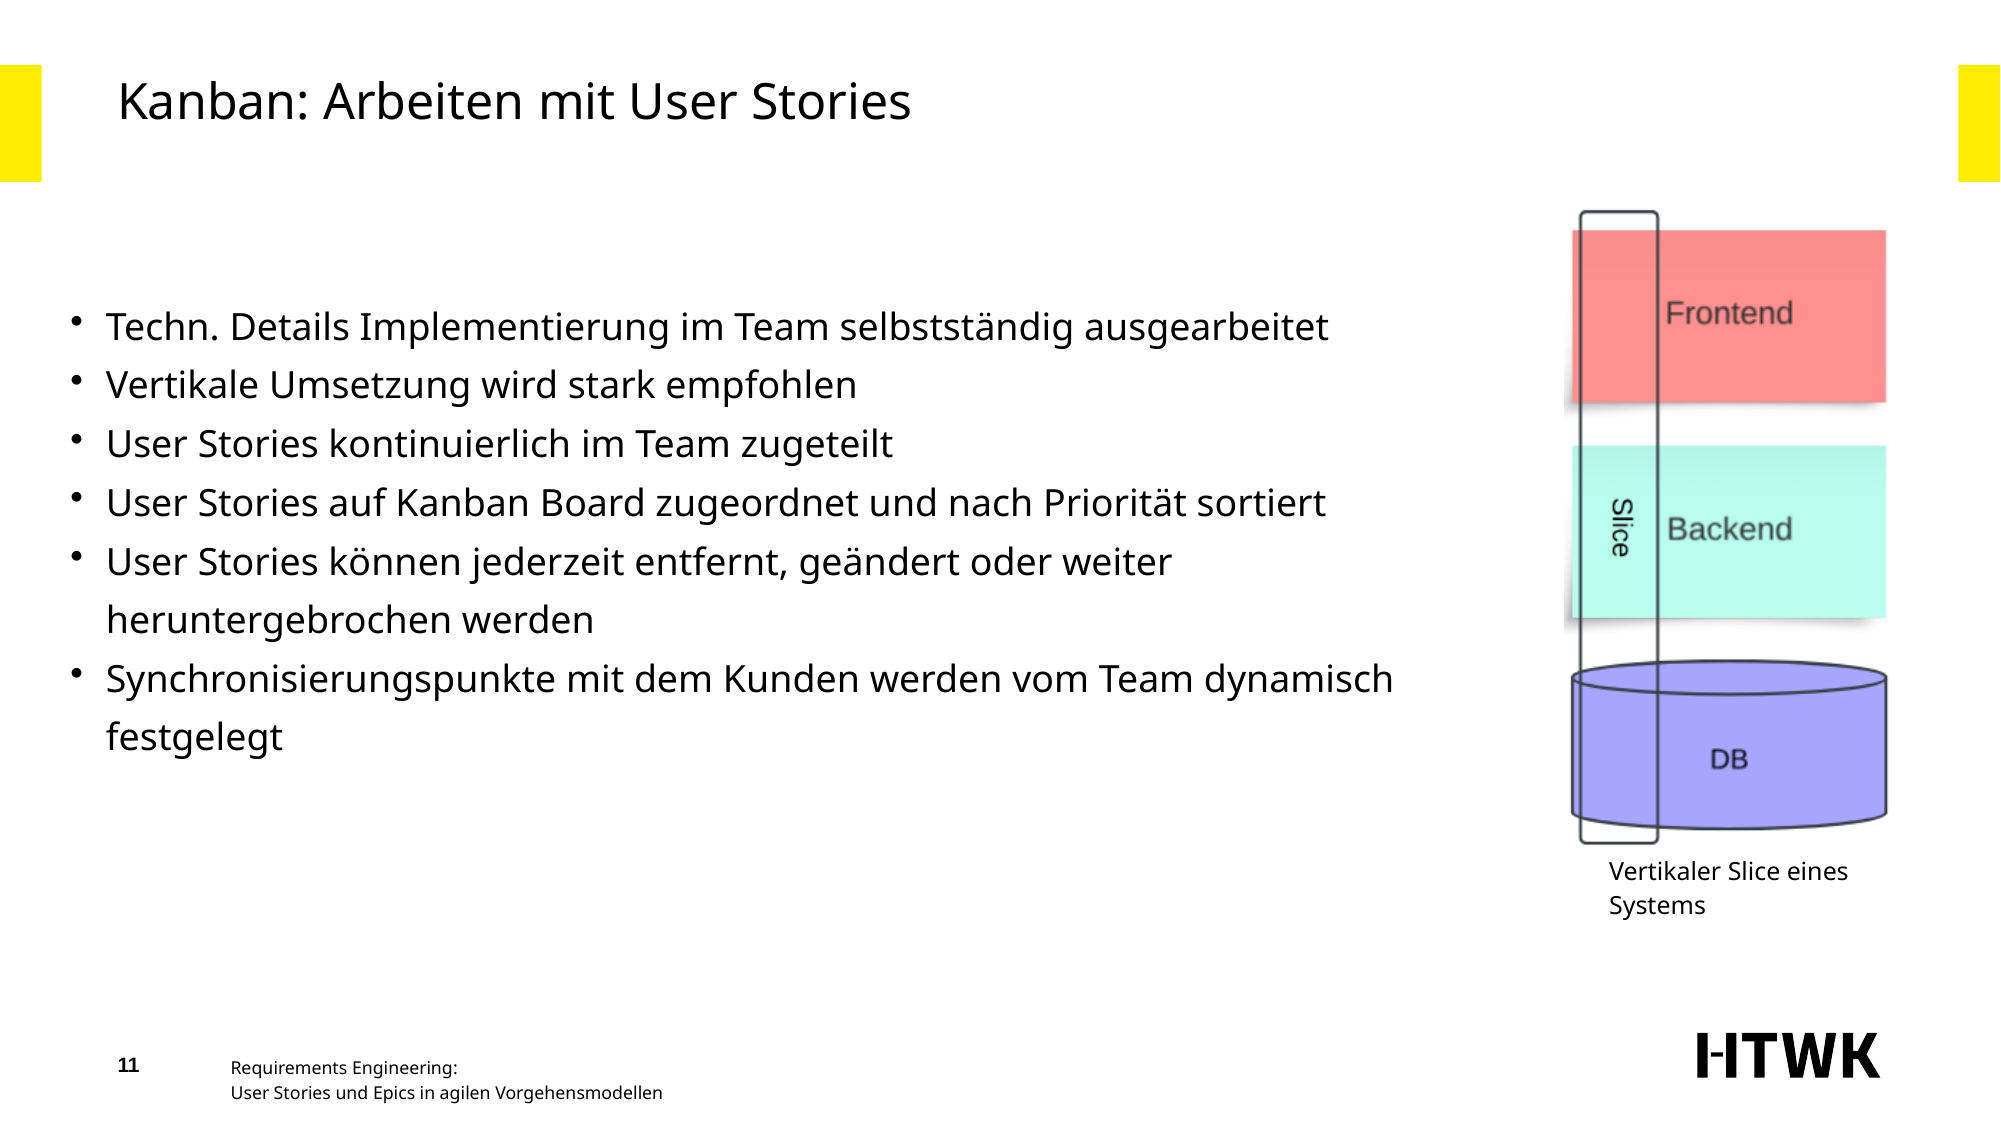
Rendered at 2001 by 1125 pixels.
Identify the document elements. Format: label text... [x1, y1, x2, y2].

picture [1564, 206, 1899, 852]
text_box Techn. Details Implementierung im Team selbstständig ausgearbeitet Vertikale Umsetzung wird stark empfohlen User Stories kontinuierlich im Team zugeteilt User Stories auf Kanban Board zugeordnet und nach Priorität sortiert User Stories können jederzeit entfernt, geändert oder weiter heruntergebrochen werden Synchronisierungspunkte mit dem Kunden werden vom Team dynamisch festgelegt [55, 285, 1535, 847]
text_box Vertikaler Slice eines Systems [1594, 846, 1890, 935]
title Kanban: Arbeiten mit User Stories [117, 65, 1882, 182]
